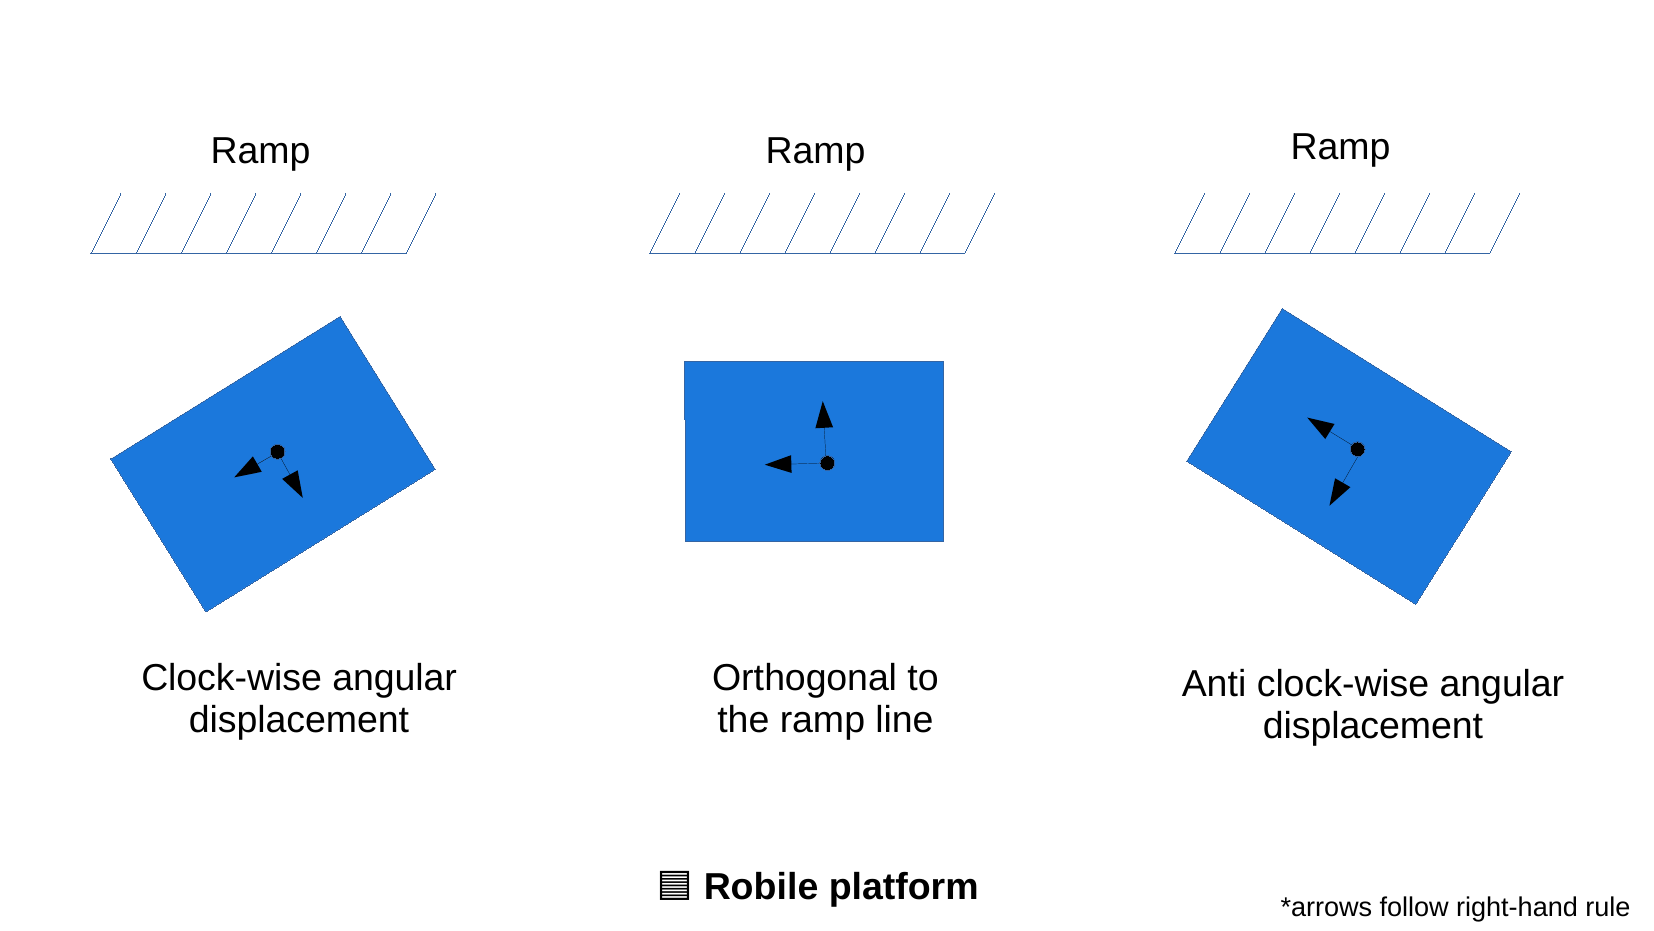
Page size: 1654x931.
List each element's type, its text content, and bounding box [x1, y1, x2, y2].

text_box *arrows follow right-hand rule [1265, 885, 1654, 931]
text_box Ramp [1275, 118, 1426, 176]
text_box Ramp [195, 121, 346, 179]
text_box [110, 316, 436, 612]
text_box Clock-wise angular displacement [74, 649, 525, 791]
text_box Orthogonal to the ramp line [690, 649, 961, 749]
text_box Anti clock-wise angular displacement [1163, 655, 1584, 796]
text_box 🟦 Robile platform [641, 857, 1029, 919]
text_box [684, 361, 944, 542]
text_box Ramp [750, 121, 901, 179]
text_box [1186, 308, 1512, 605]
